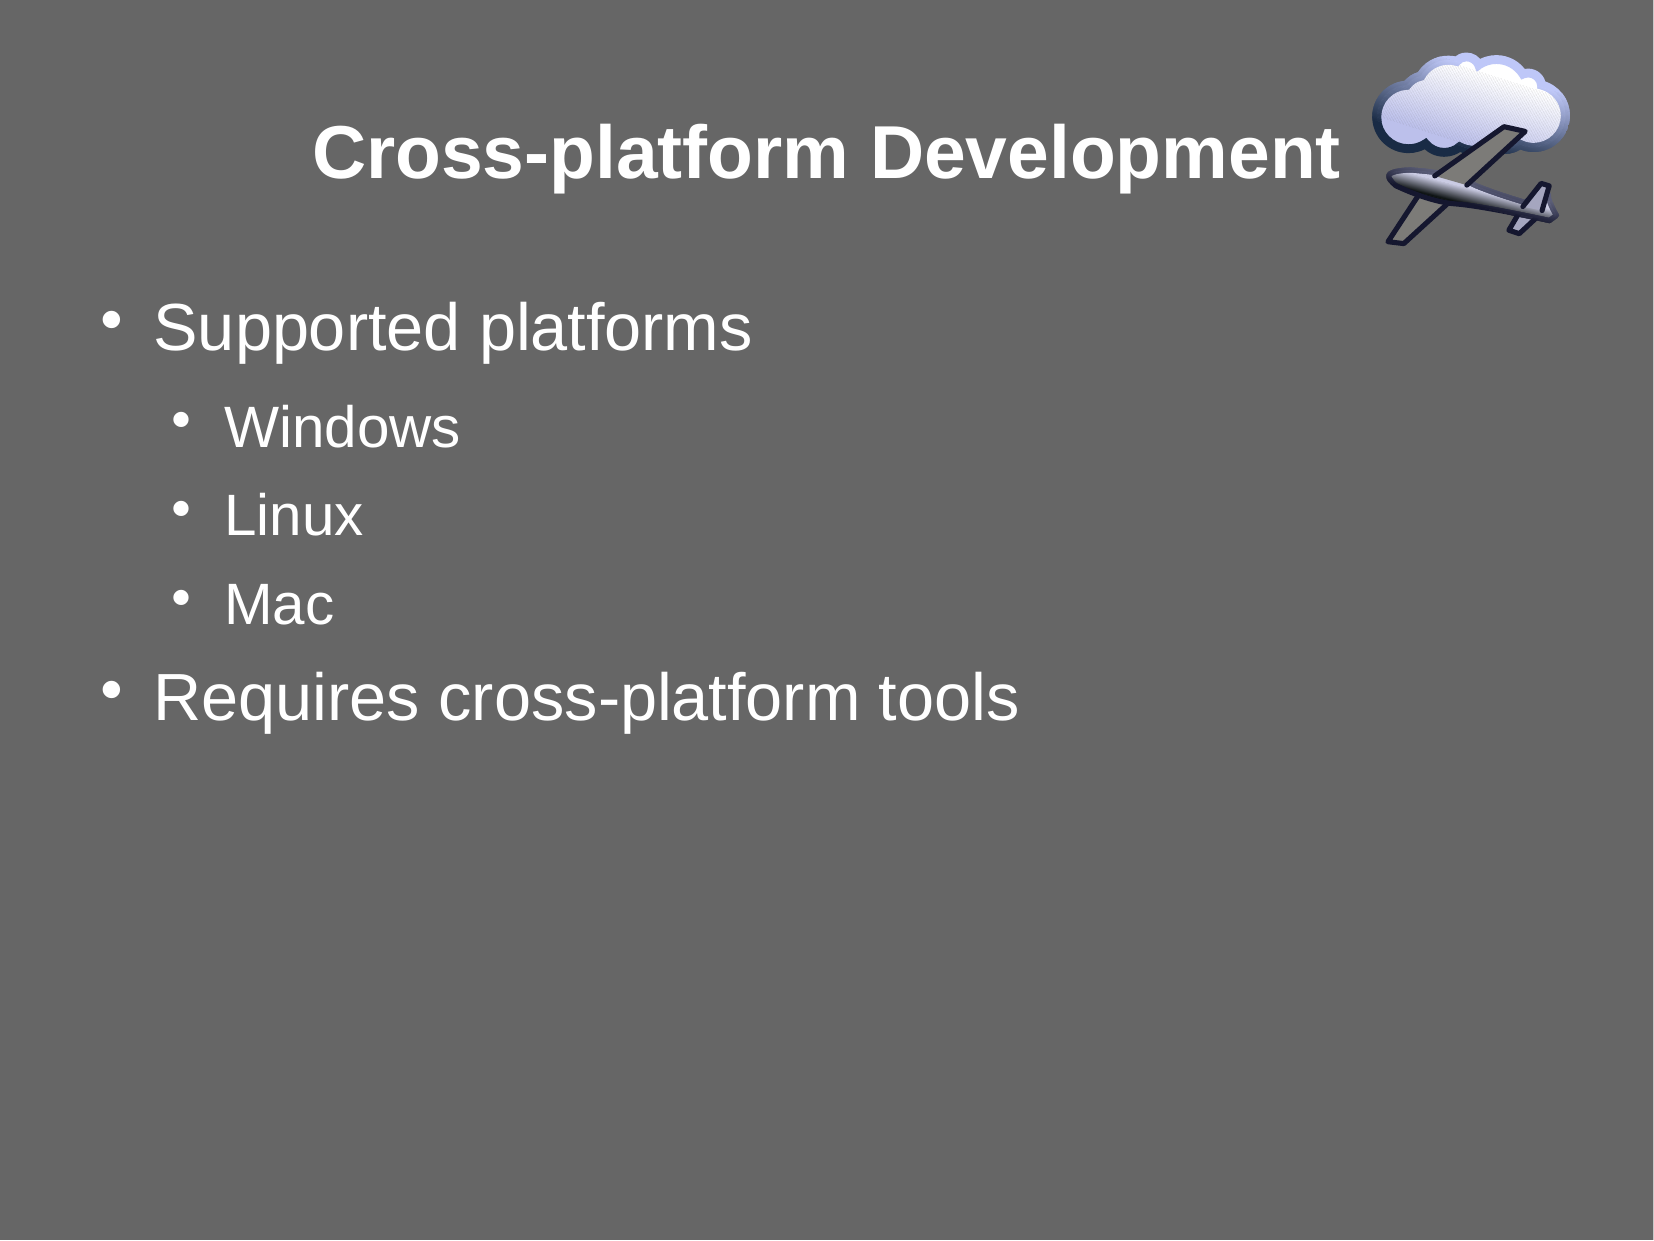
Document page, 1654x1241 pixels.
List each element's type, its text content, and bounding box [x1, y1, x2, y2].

list Supported platforms Windows Linux Mac Requires cross-platform tools [82, 290, 1538, 1010]
title Cross-platform Development [82, 49, 1571, 257]
